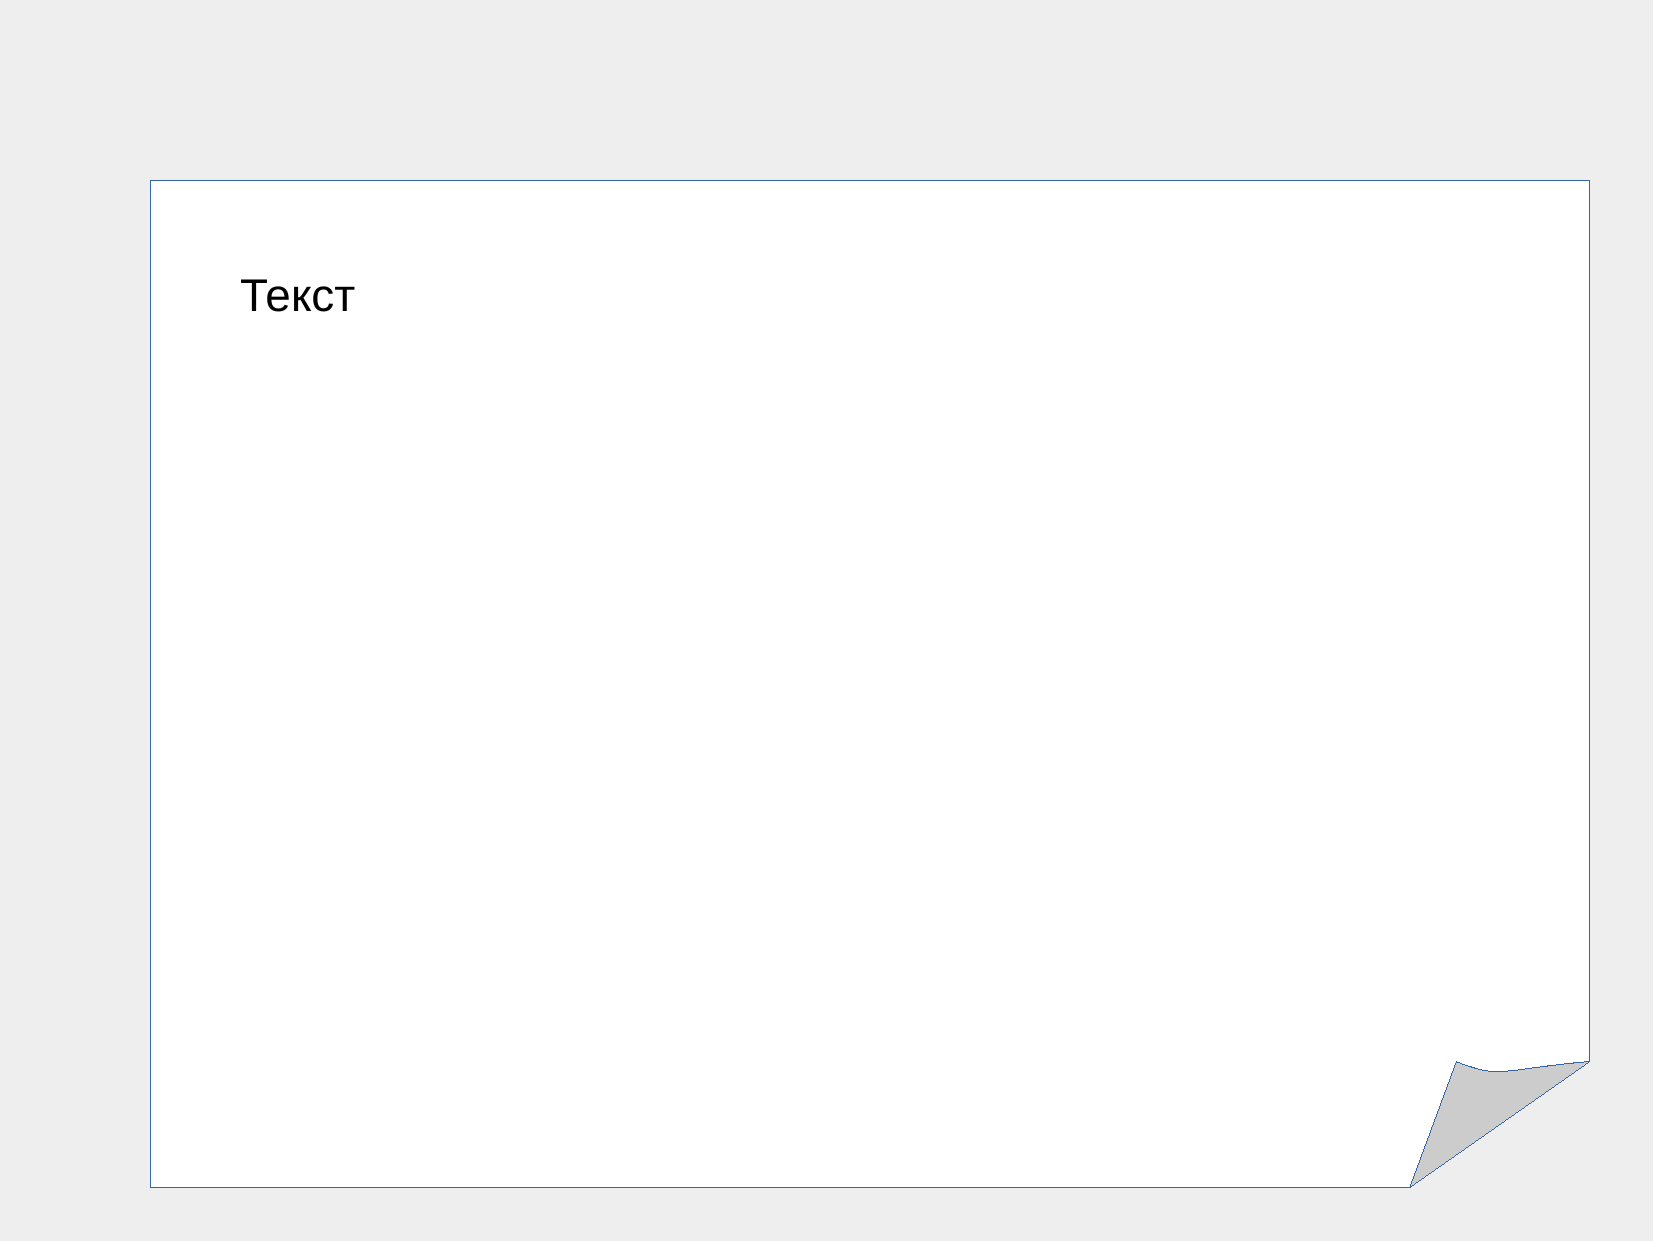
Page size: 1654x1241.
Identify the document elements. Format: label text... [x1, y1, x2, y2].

subtitle Текст [240, 270, 1486, 1126]
text_box [150, 180, 1590, 1188]
